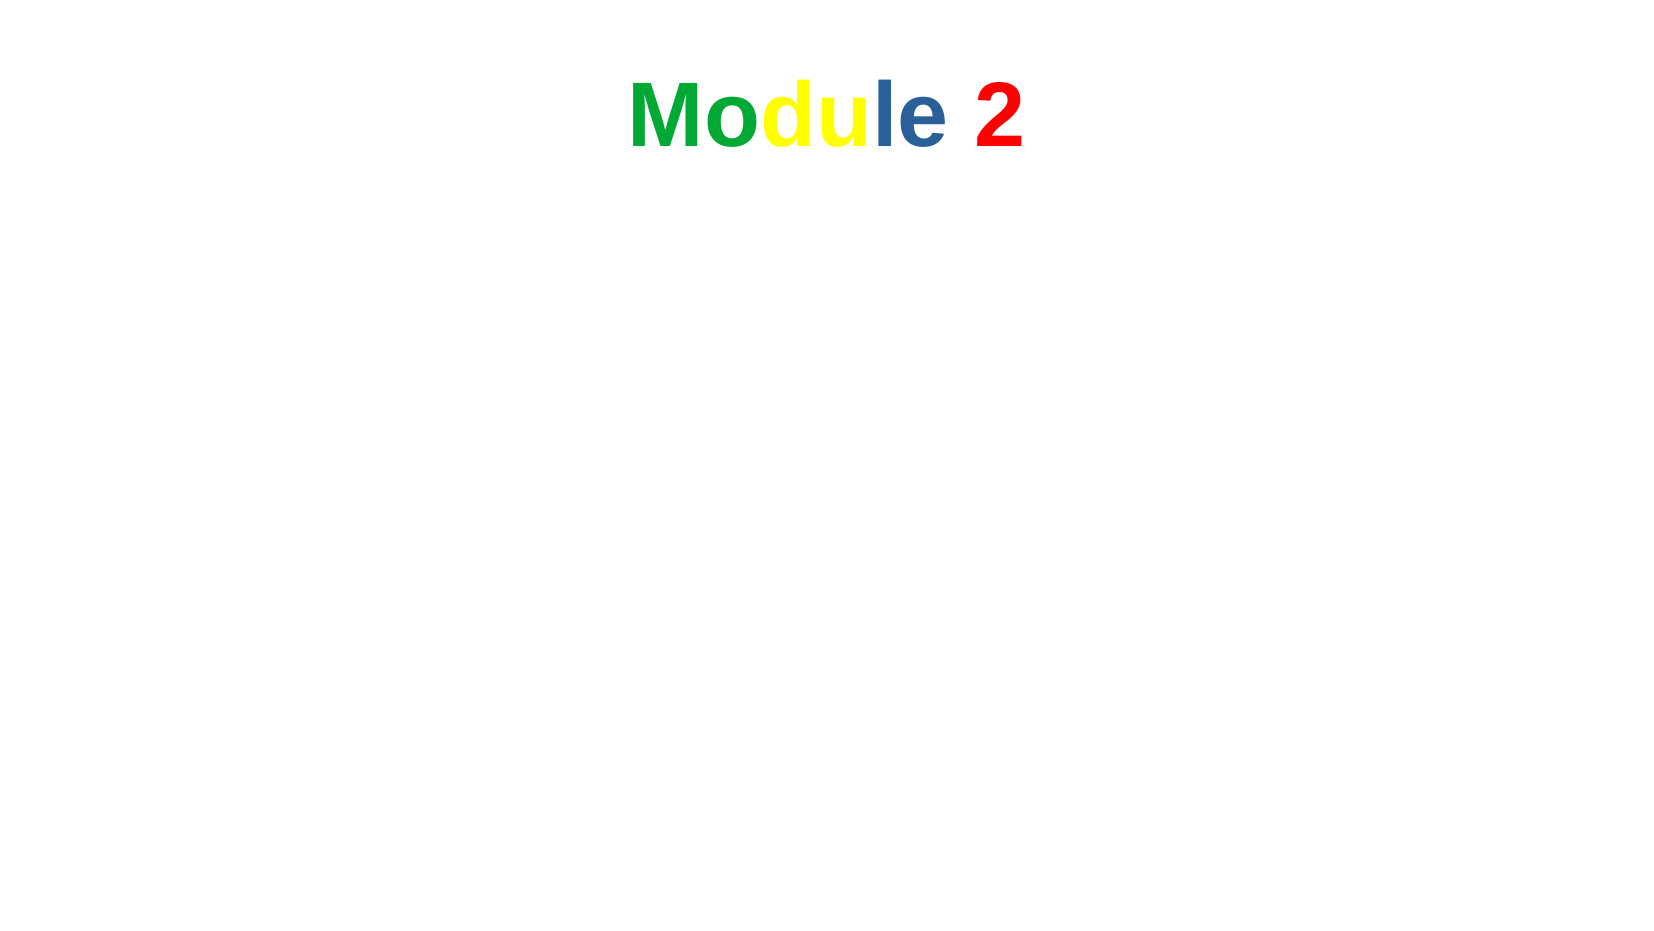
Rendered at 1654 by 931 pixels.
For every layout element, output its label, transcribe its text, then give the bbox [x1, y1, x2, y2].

title Module 2 [82, 37, 1571, 193]
